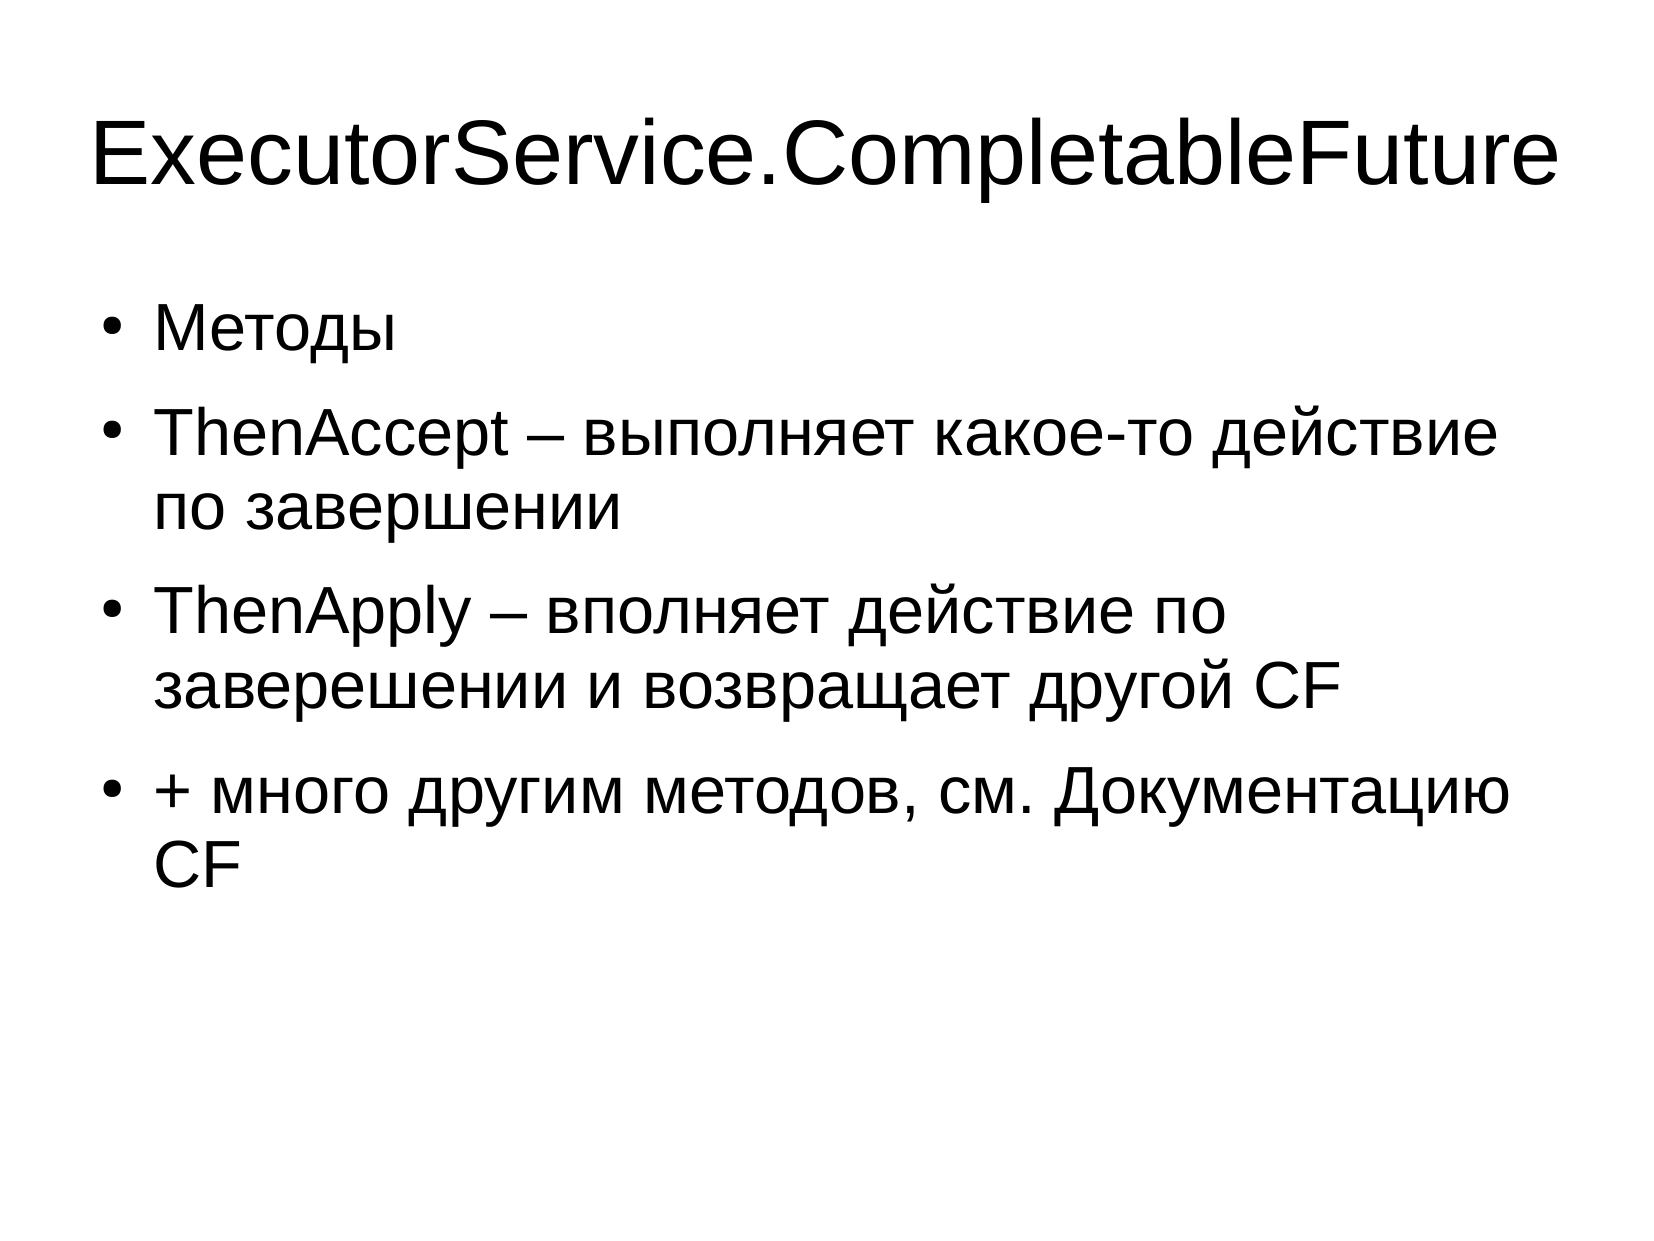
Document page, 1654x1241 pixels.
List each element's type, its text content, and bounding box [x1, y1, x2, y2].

title ExecutorService.CompletableFuture [82, 49, 1571, 257]
list Методы ThenAccept – выполняет какое-то действие по завершении ThenApply – вполняет действие по заверешении и возвращает другой CF + много другим методов, см. Документацию CF [82, 290, 1571, 1010]
